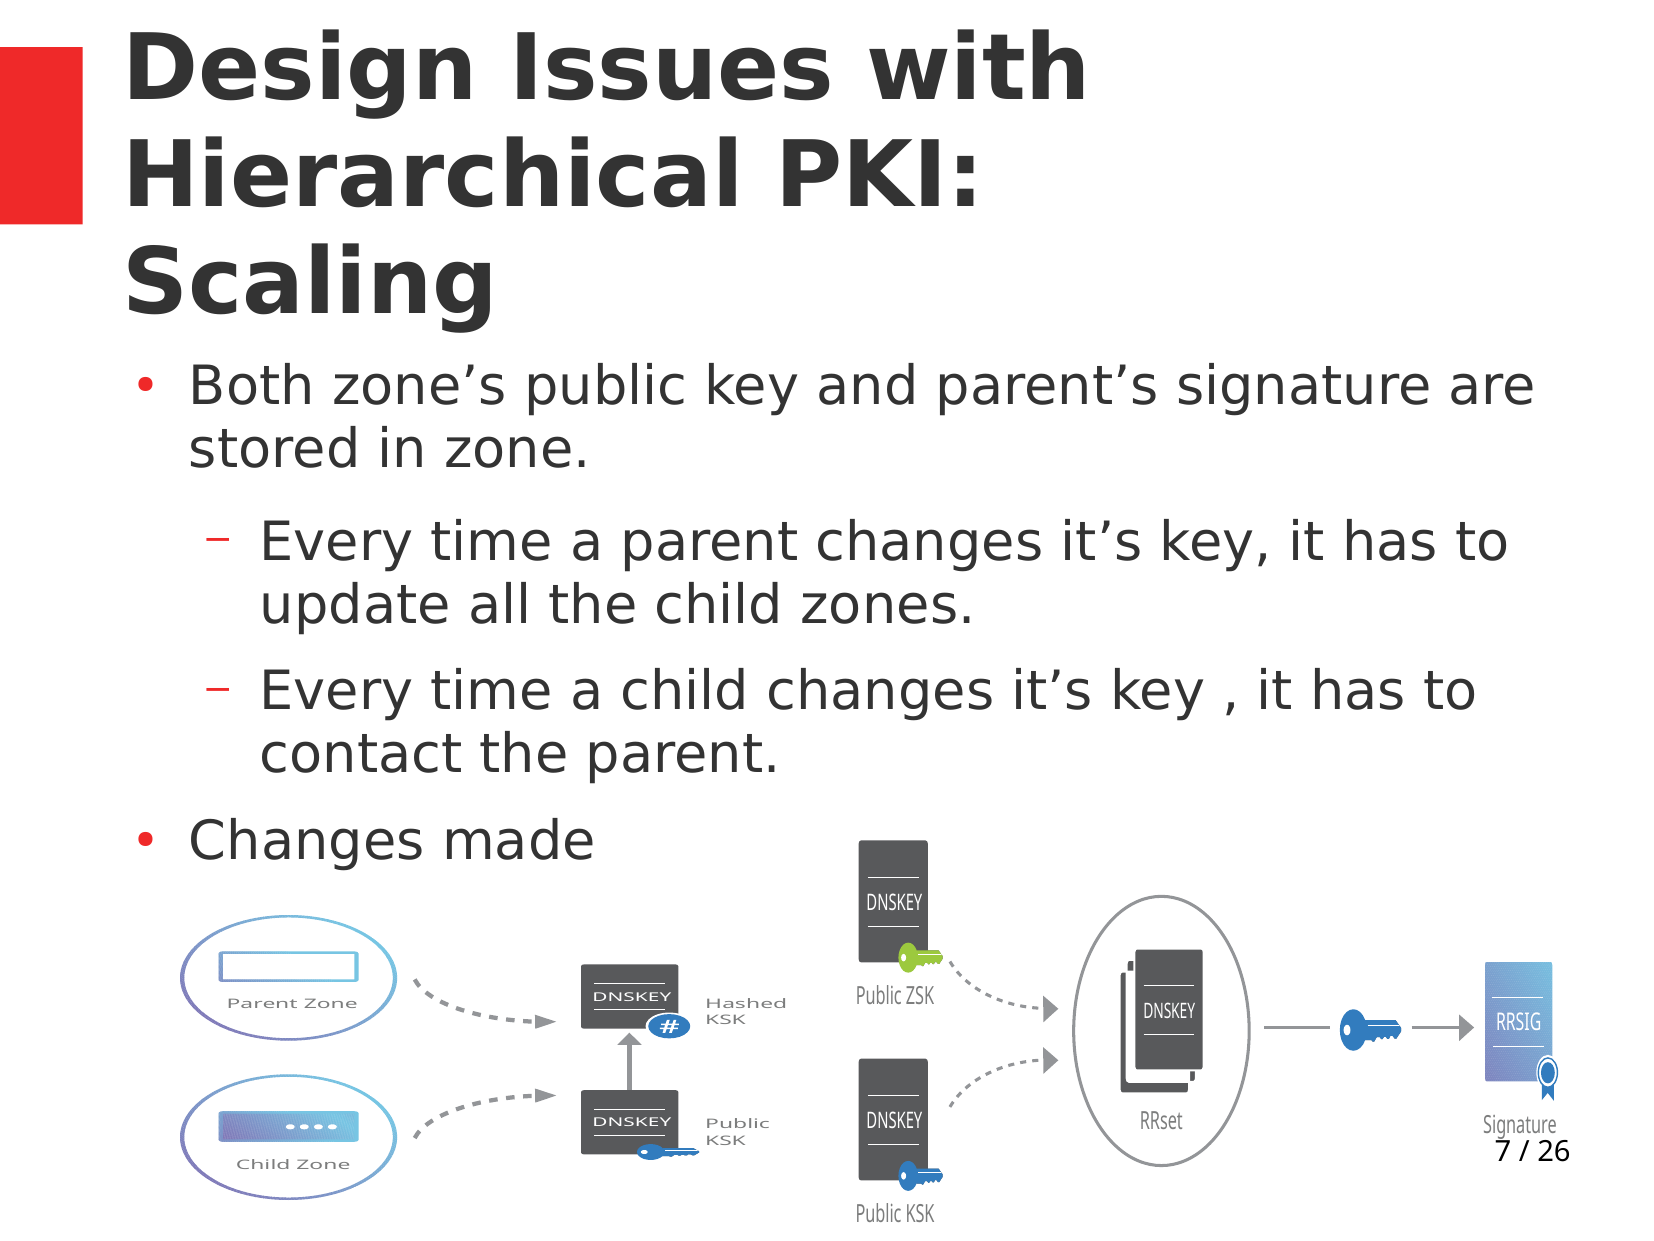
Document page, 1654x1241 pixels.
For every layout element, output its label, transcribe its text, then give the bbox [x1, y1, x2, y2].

picture [855, 839, 1561, 1231]
picture [180, 915, 787, 1201]
list Both zone’s public key and parent’s signature are stored in zone. Every time a parent changes it’s key, it has to update all the child zones. Every time a child changes it’s key , it has to contact the parent. Changes made [118, 354, 1546, 1241]
title Design Issues with Hierarchical PKI: Scaling [122, 14, 1576, 336]
